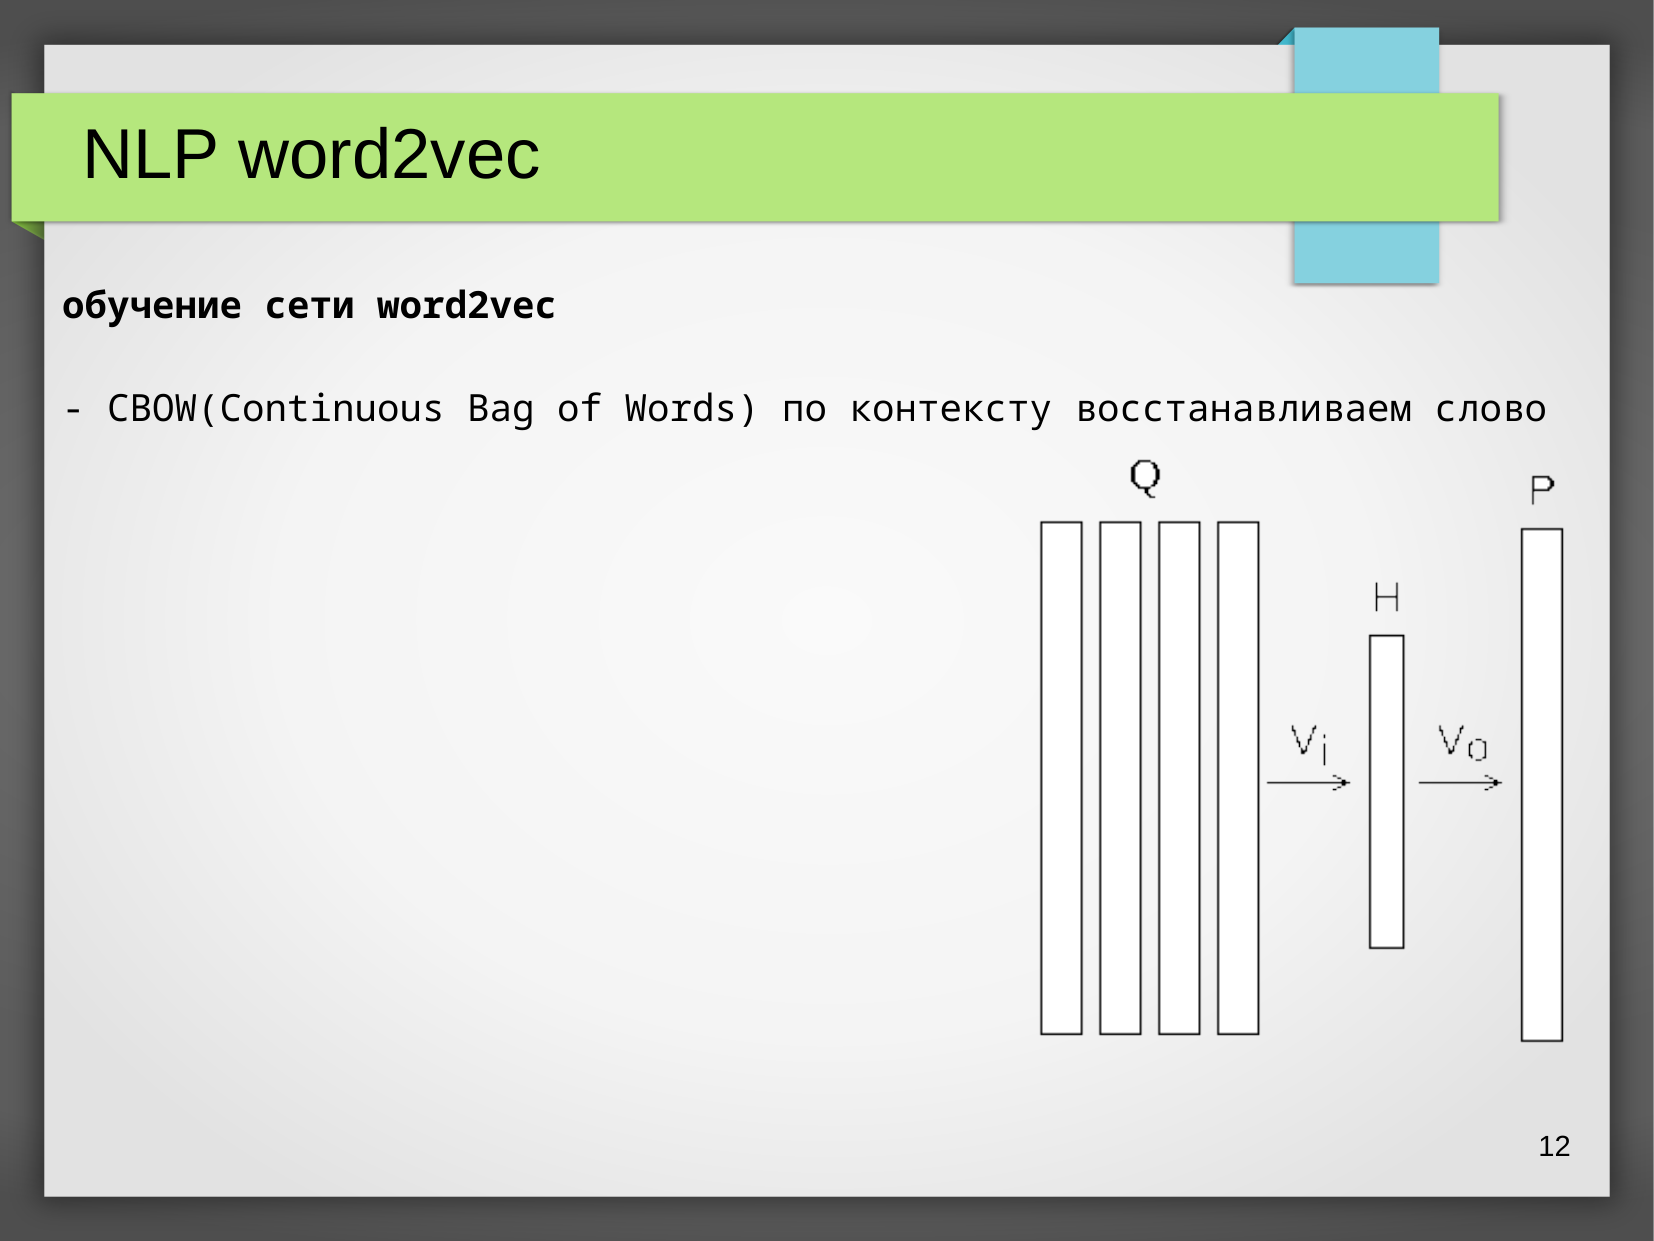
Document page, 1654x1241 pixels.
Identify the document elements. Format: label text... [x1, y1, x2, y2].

title NLP word2vec [82, 118, 1406, 189]
picture [0, 0, 1654, 1241]
text_box обучение сети word2vec - CBOW(Continuous Bag of Words) по контексту восстанавливаем слово [47, 271, 1607, 461]
